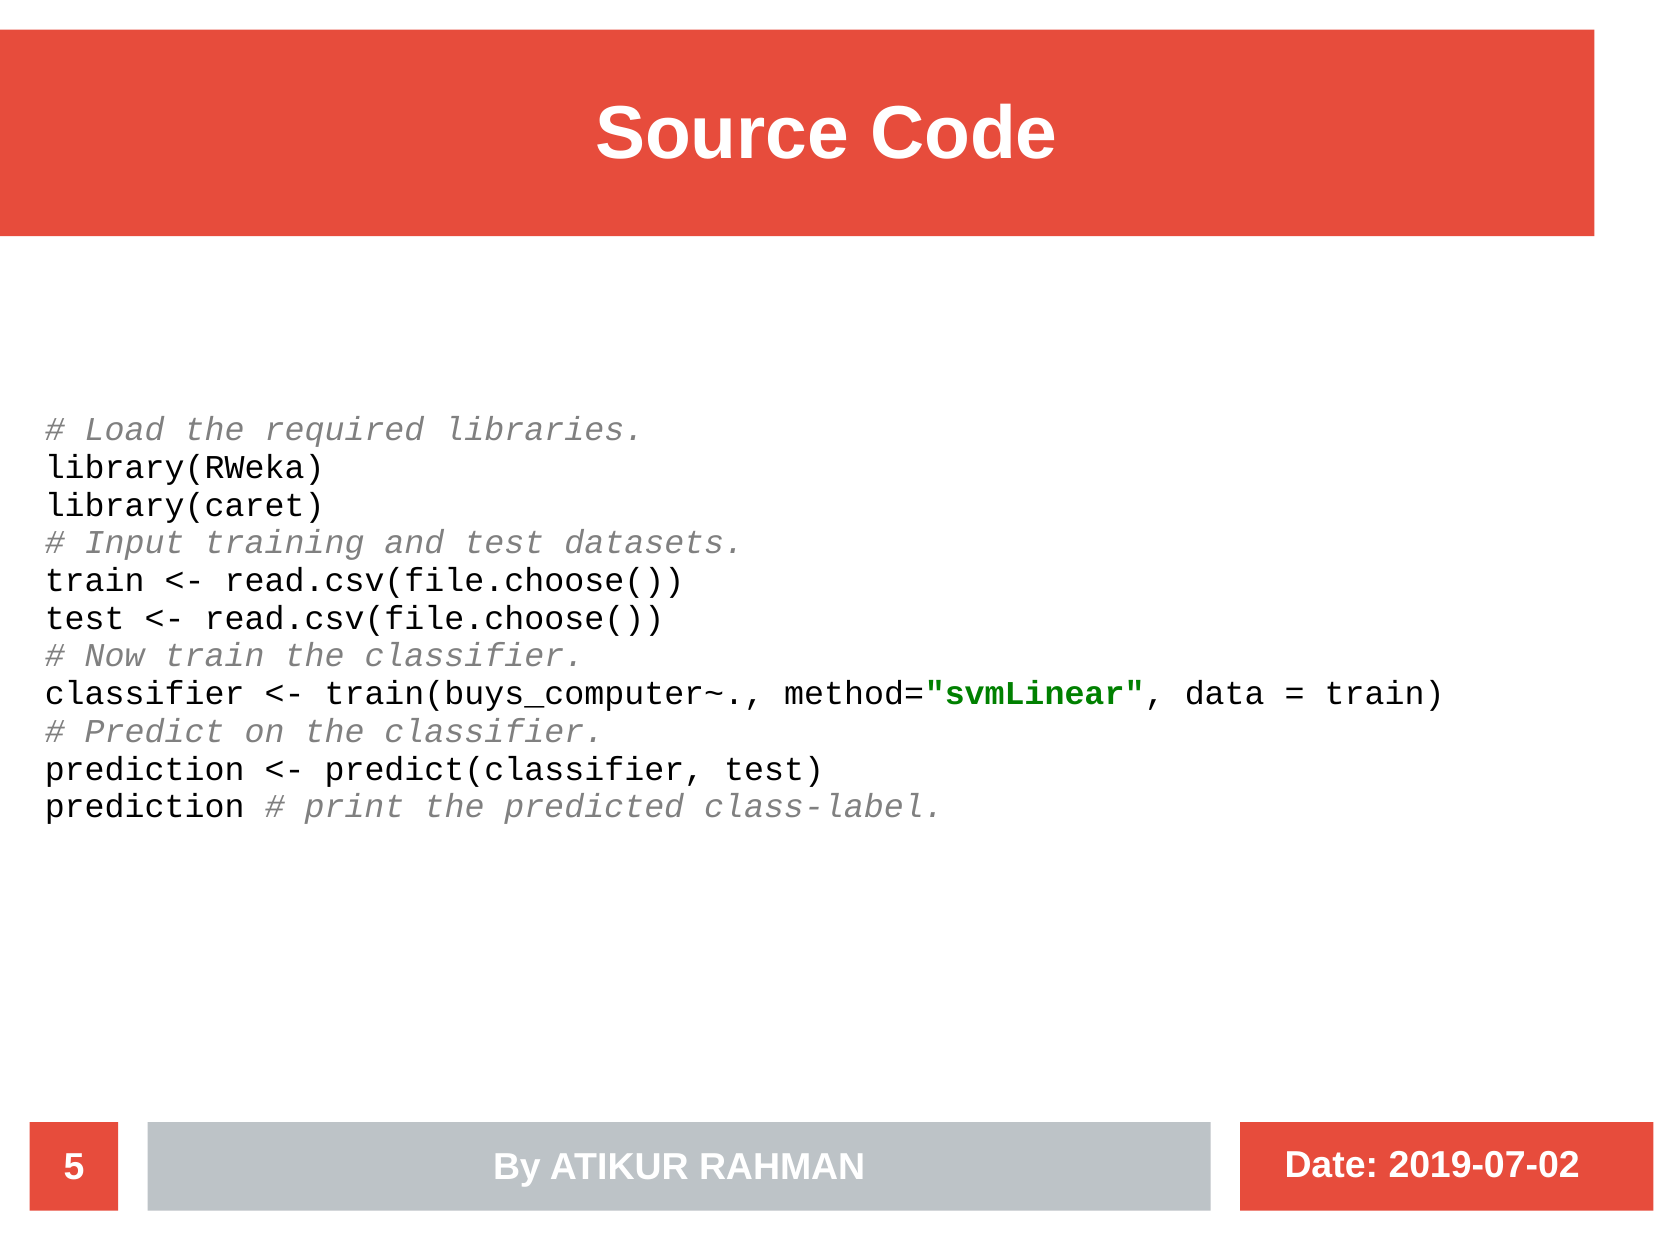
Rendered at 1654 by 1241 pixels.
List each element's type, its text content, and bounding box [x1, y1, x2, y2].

title Source Code [266, 59, 1388, 207]
text_box # Load the required libraries. library(RWeka) library(caret) # Input training and test datasets. train <- read.csv(file.choose()) test <- read.csv(file.choose()) # Now train the classifier. classifier <- train(buys_computer~., method="svmLinear", data = train) # Predict on the classifier. prediction <- predict(classifier, test) prediction # print the predicted class-label. [30, 405, 1635, 874]
